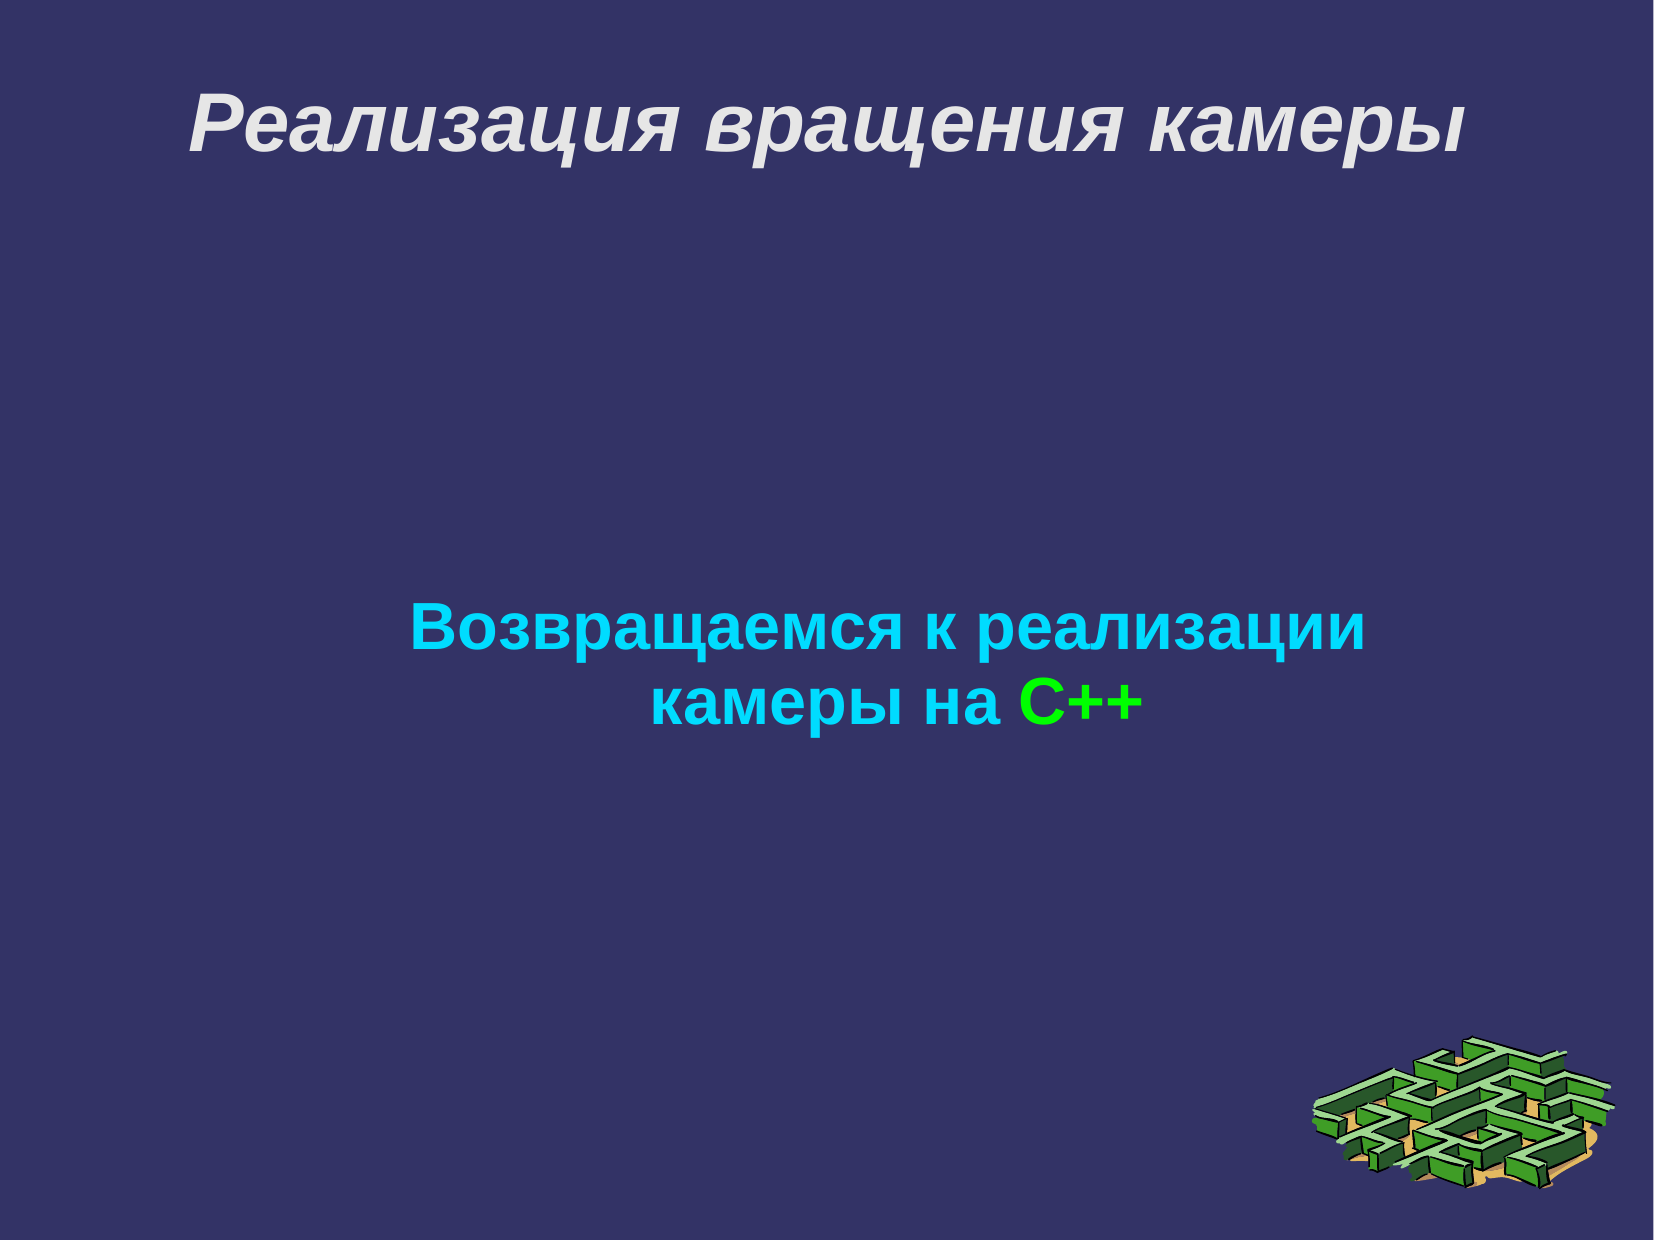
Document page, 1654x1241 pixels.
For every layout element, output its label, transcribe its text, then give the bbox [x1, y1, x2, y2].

title Реализация вращения камеры [121, 19, 1534, 227]
list Возвращаемся к реализации камеры на С++ [178, 364, 1570, 1147]
